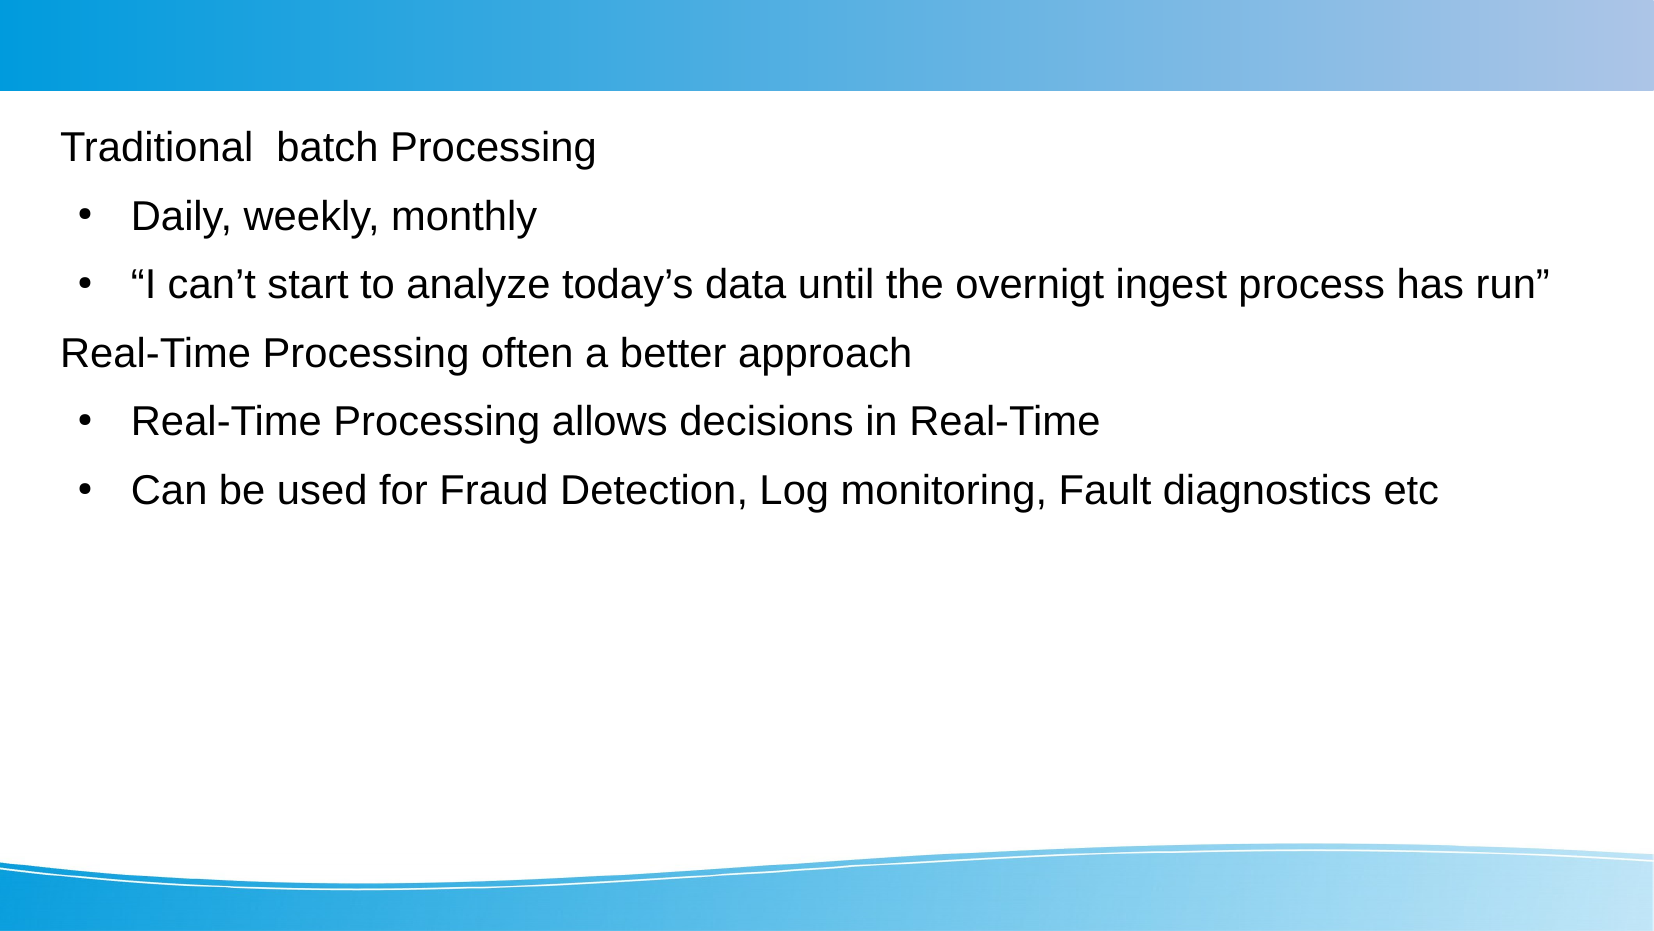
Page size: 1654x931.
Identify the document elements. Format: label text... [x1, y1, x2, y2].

list Traditional batch Processing Daily, weekly, monthly “I can’t start to analyze today’s data until the overnigt ingest process has run” Real-Time Processing often a better approach Real-Time Processing allows decisions in Real-Time Can be used for Fraud Detection, Log monitoring, Fault diagnostics etc [60, 123, 1591, 833]
picture [0, 843, 1654, 931]
